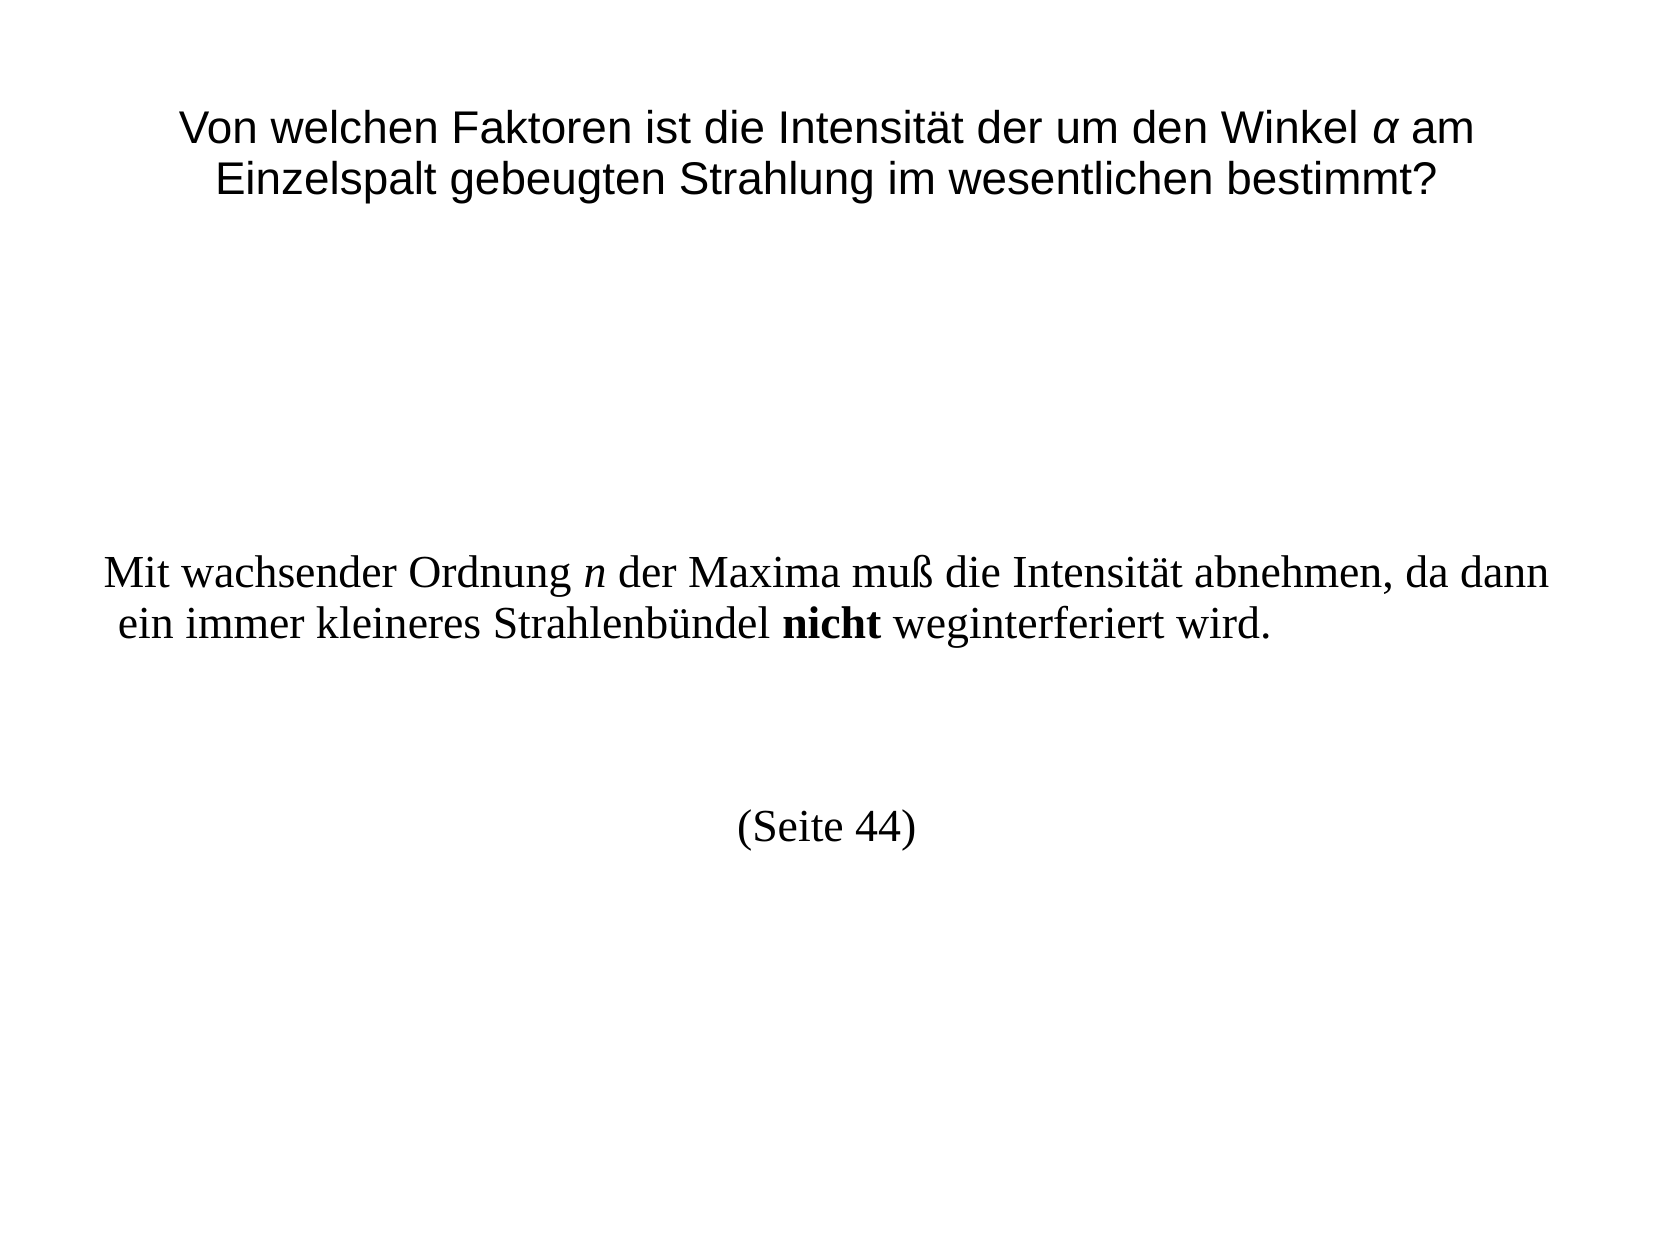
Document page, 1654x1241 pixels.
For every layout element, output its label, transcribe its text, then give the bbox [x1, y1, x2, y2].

title Von welchen Faktoren ist die Intensität der um den Winkel α am Einzelspalt gebeugten Strahlung im wesentlichen bestimmt? [82, 49, 1571, 257]
subtitle Mit wachsender Ordnung n der Maxima muß die Intensität abnehmen, da dann ein immer kleineres Strahlenbündel nicht weginterferiert wird. Zudem ist die Intensität proportional zur Spaltbreite d. (Seite 44) [82, 290, 1571, 1109]
